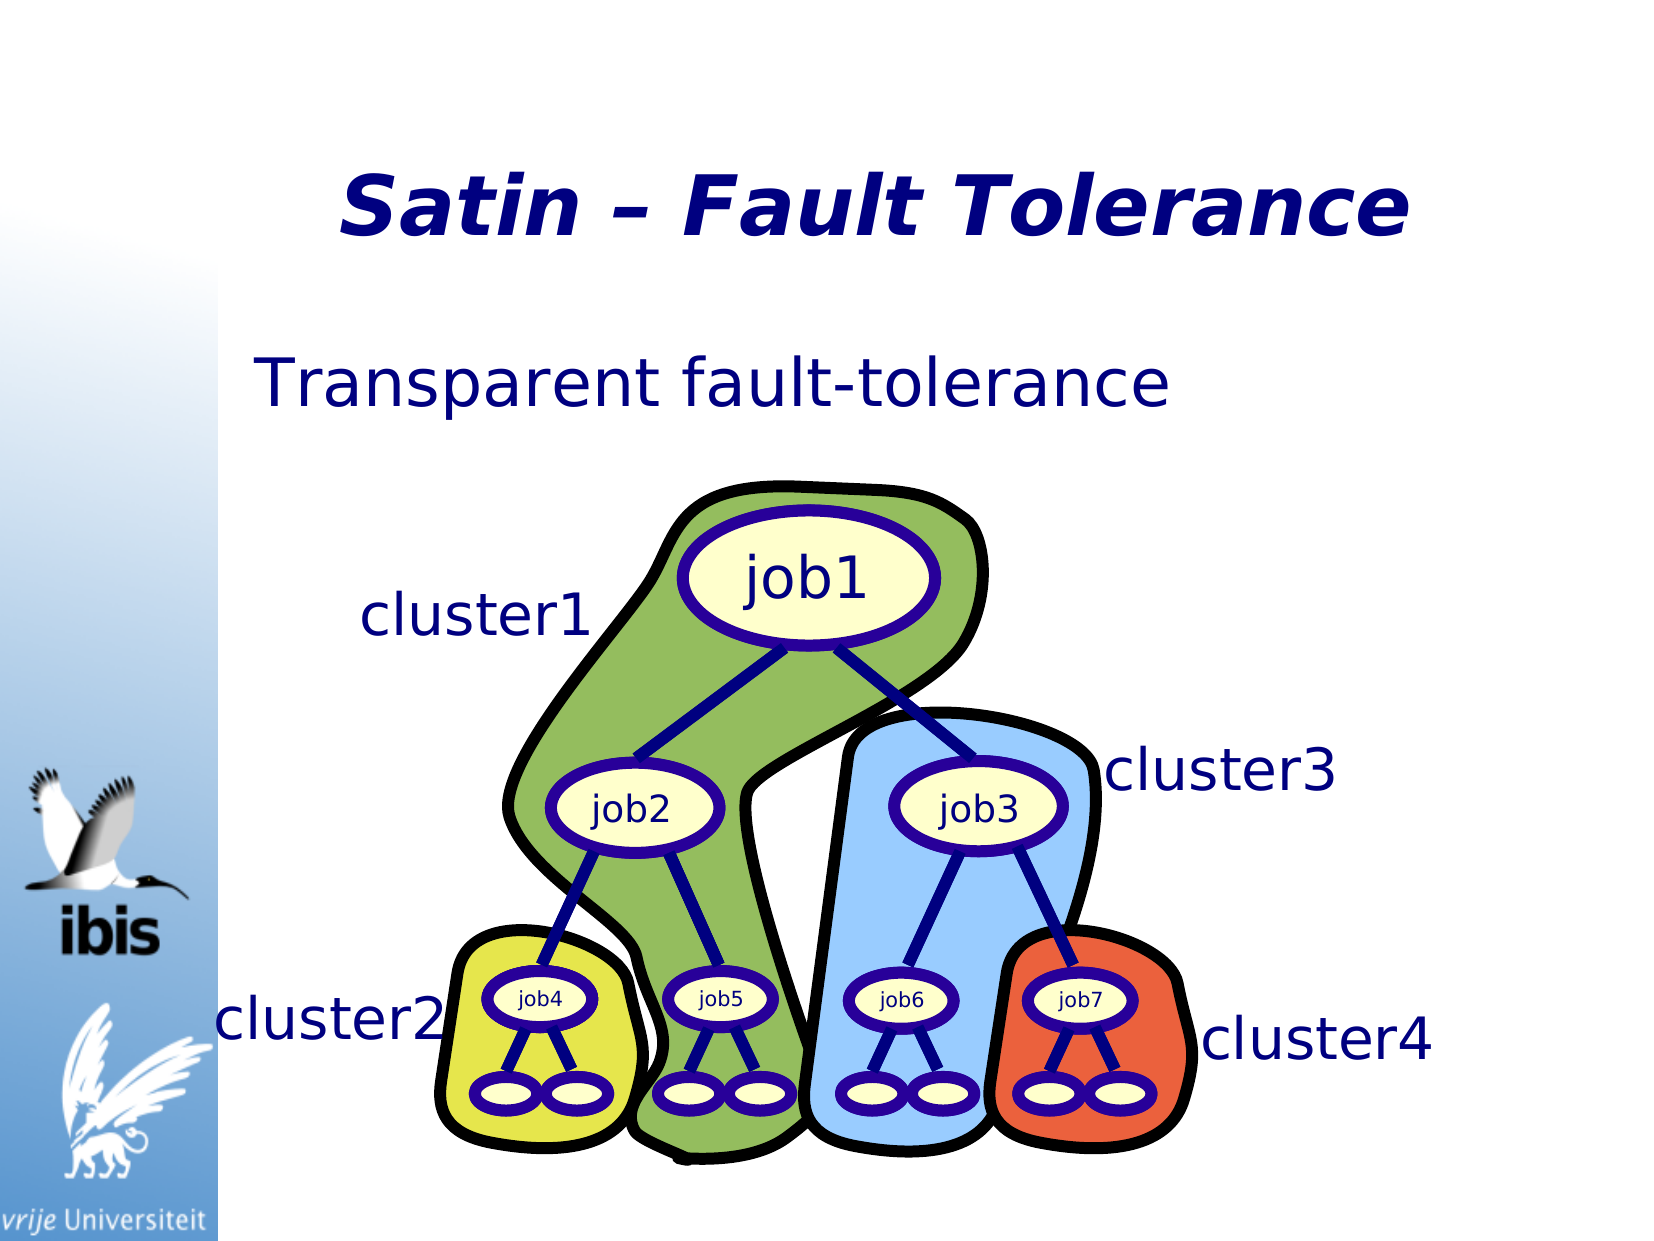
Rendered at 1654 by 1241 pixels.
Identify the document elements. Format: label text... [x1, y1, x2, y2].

text_box job2 [591, 788, 699, 834]
text_box [668, 971, 773, 1028]
text_box job1 [744, 544, 871, 613]
text_box [848, 972, 954, 1029]
list Transparent fault-tolerance [236, 344, 1534, 1196]
text_box [1088, 1076, 1152, 1111]
text_box [728, 1076, 792, 1111]
text_box cluster4 [1200, 1005, 1436, 1074]
text_box [487, 970, 593, 1028]
text_box [894, 761, 1063, 852]
text_box [1018, 1076, 1081, 1111]
text_box cluster3 [1103, 736, 1509, 805]
text_box cluster1 [359, 580, 595, 649]
text_box job4 [518, 986, 585, 1016]
text_box [550, 762, 720, 853]
text_box [911, 1076, 975, 1111]
text_box job5 [699, 986, 766, 1016]
text_box cluster2 [213, 985, 449, 1054]
text_box [840, 1076, 904, 1111]
text_box job7 [1058, 988, 1126, 1017]
text_box job3 [938, 788, 1046, 834]
picture [0, 0, 218, 1241]
text_box job6 [879, 988, 947, 1017]
title Satin – Fault Tolerance [219, 102, 1534, 311]
text_box [1027, 972, 1133, 1029]
text_box [657, 1076, 721, 1111]
text_box [682, 510, 936, 646]
text_box [545, 1076, 609, 1111]
text_box [474, 1076, 538, 1111]
